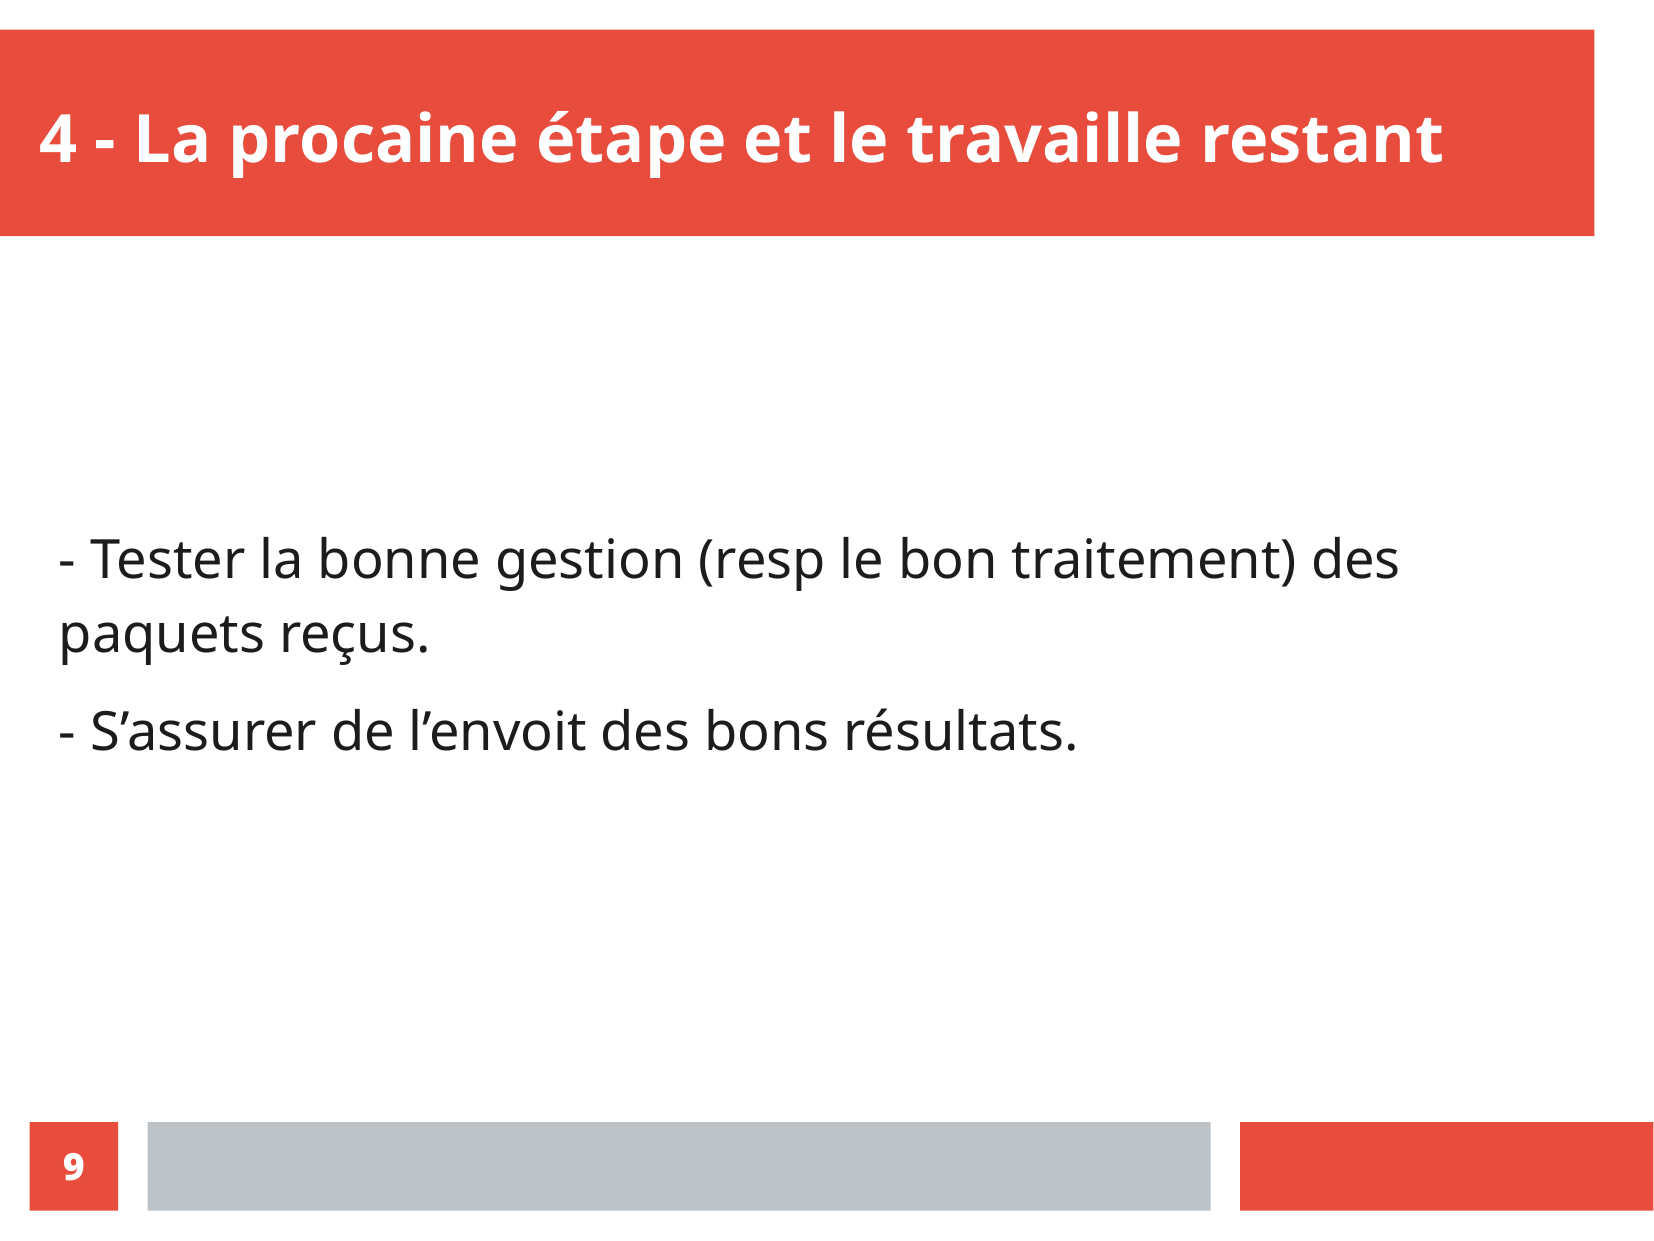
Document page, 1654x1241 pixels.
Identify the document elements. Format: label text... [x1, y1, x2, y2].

title 4 - La procaine étape et le travaille restant [39, 0, 1576, 148]
list - Tester la bonne gestion (resp le bon traitement) des paquets reçus. - S’assurer de l’envoit des bons résultats. [59, 324, 1565, 1093]
